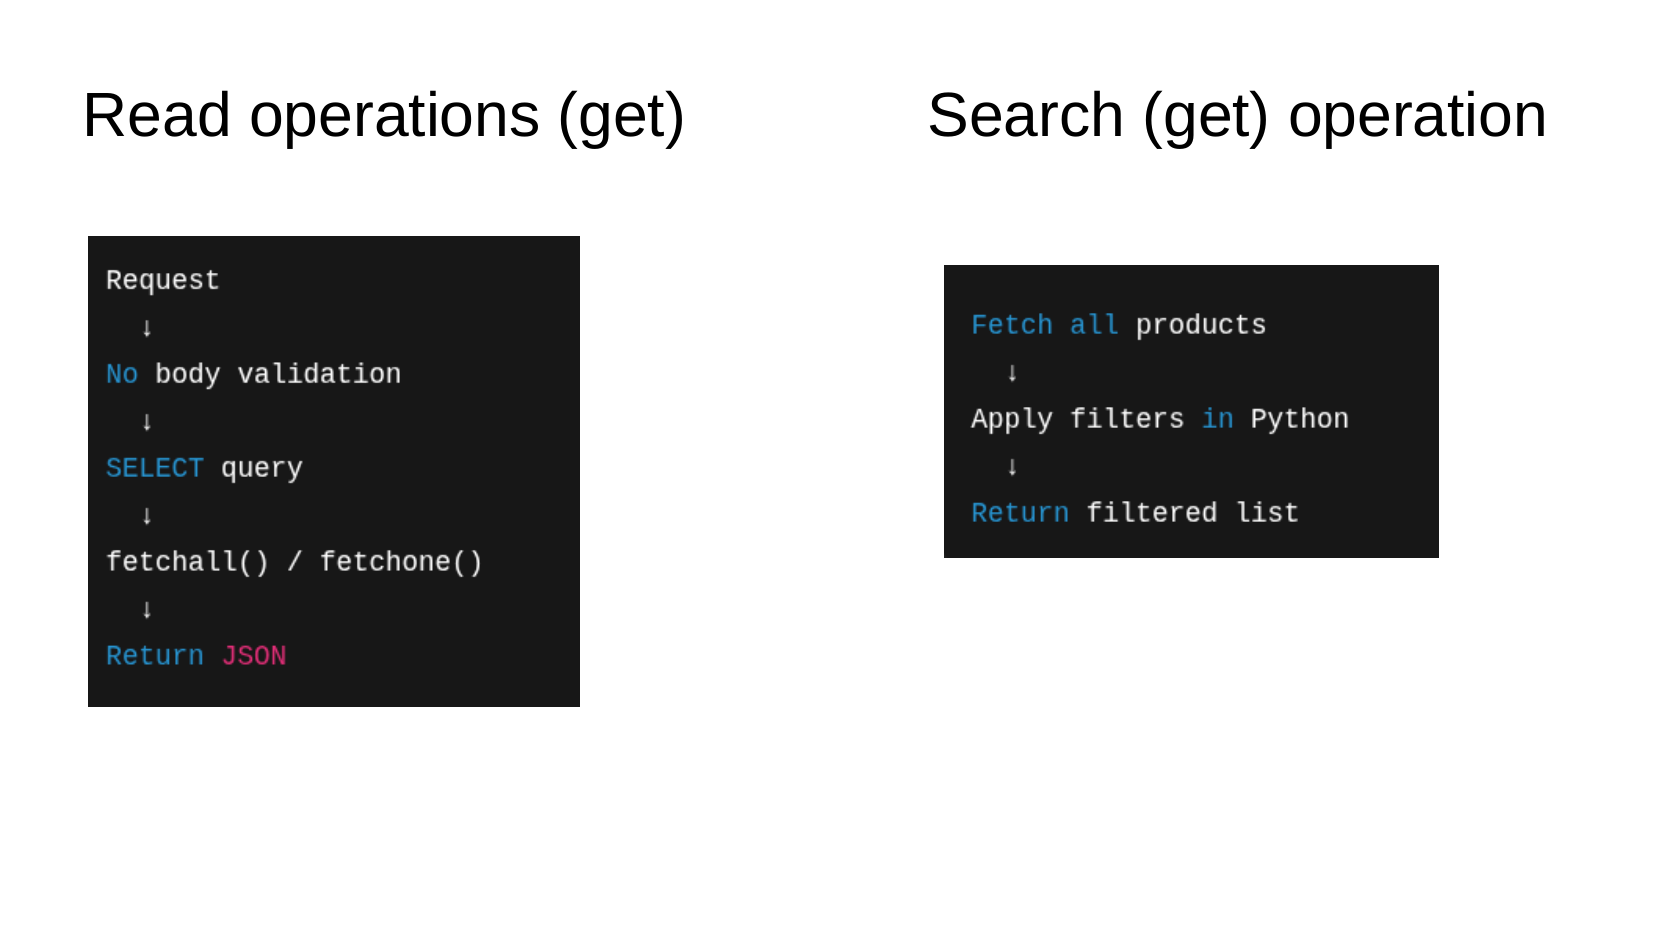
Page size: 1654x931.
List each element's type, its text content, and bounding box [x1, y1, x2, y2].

title Read operations (get) Search (get) operation [82, 37, 1571, 193]
picture [944, 265, 1439, 558]
picture [88, 236, 580, 707]
